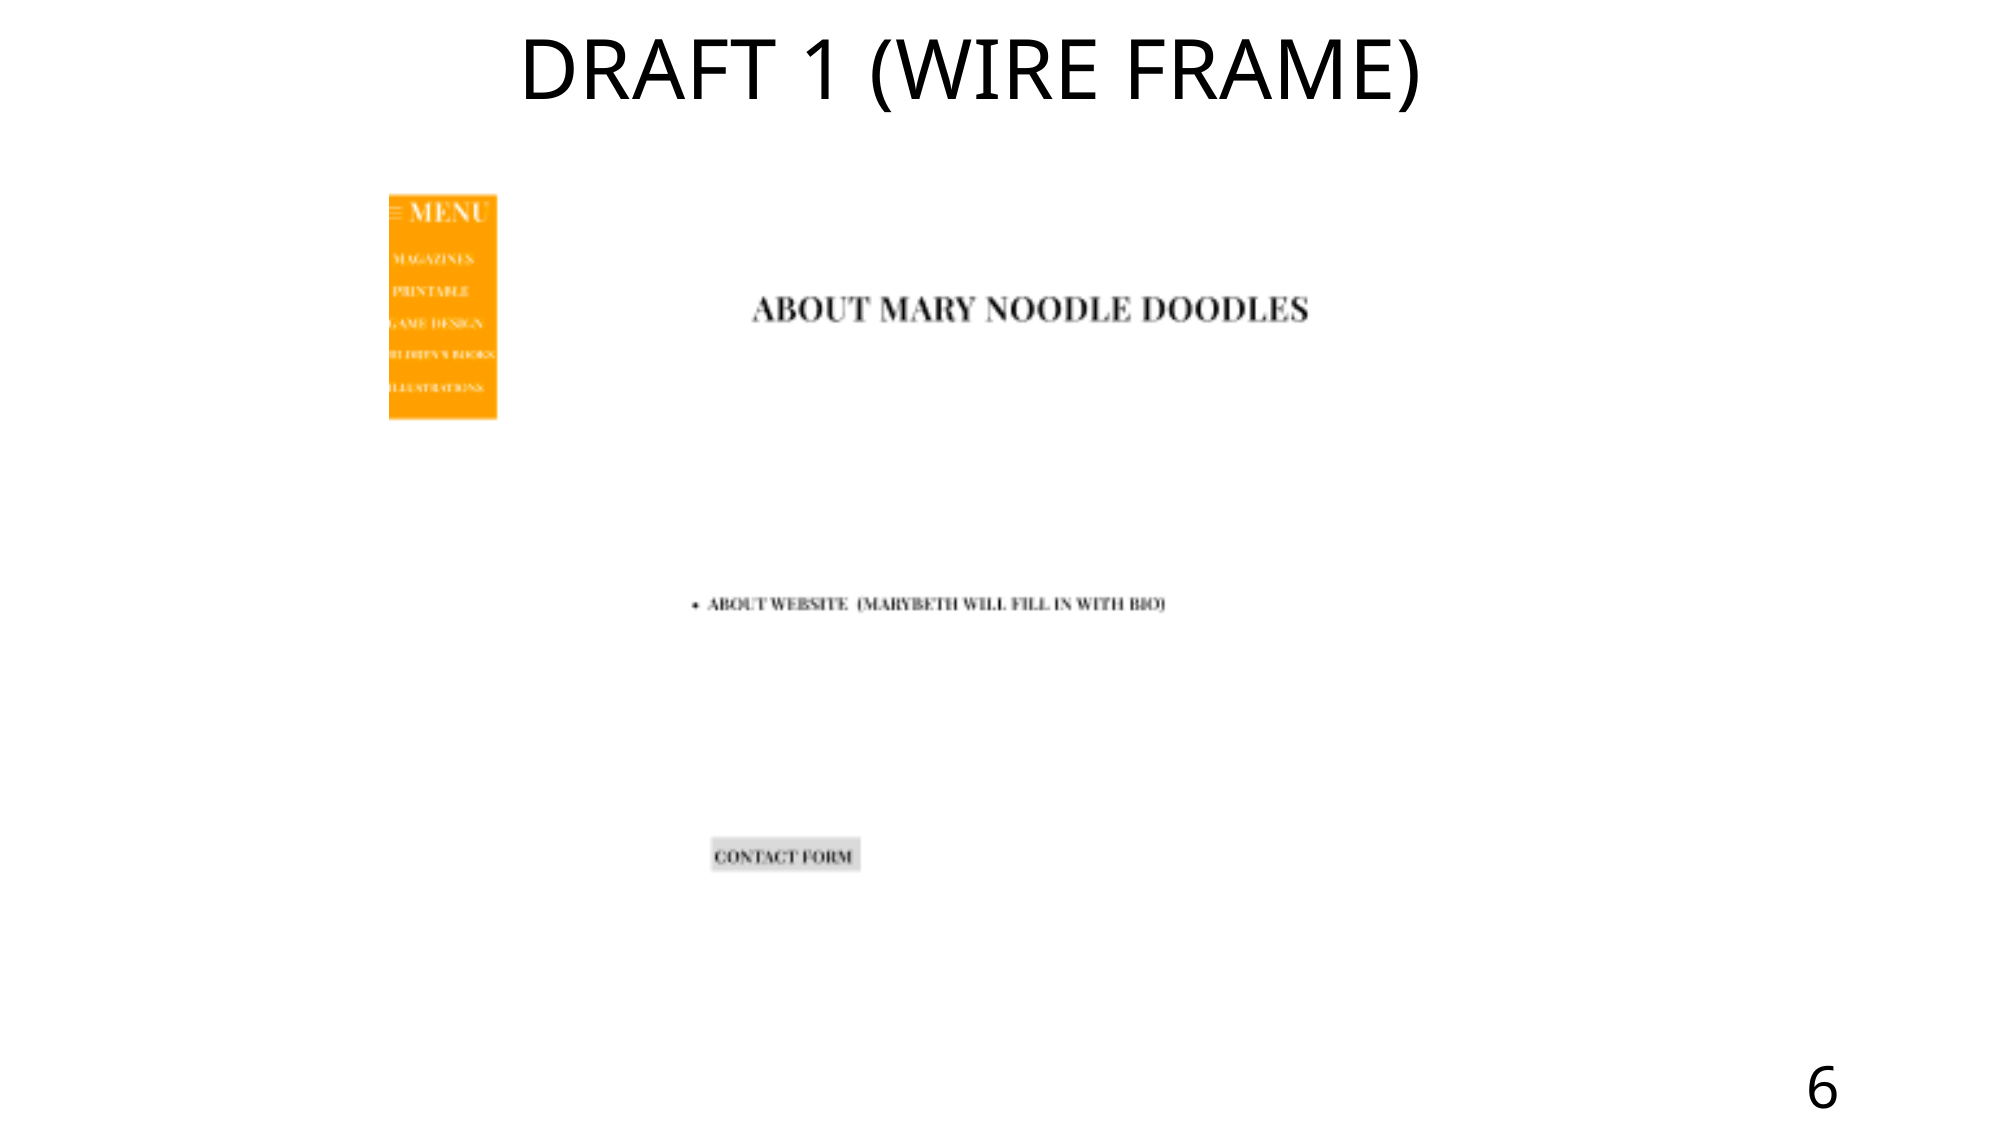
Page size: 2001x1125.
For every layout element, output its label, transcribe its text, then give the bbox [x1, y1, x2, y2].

picture [389, 174, 1552, 940]
title DRAFT 1 (Wire Frame) [93, 0, 1848, 174]
slide_number 6 [1791, 1042, 1902, 1103]
